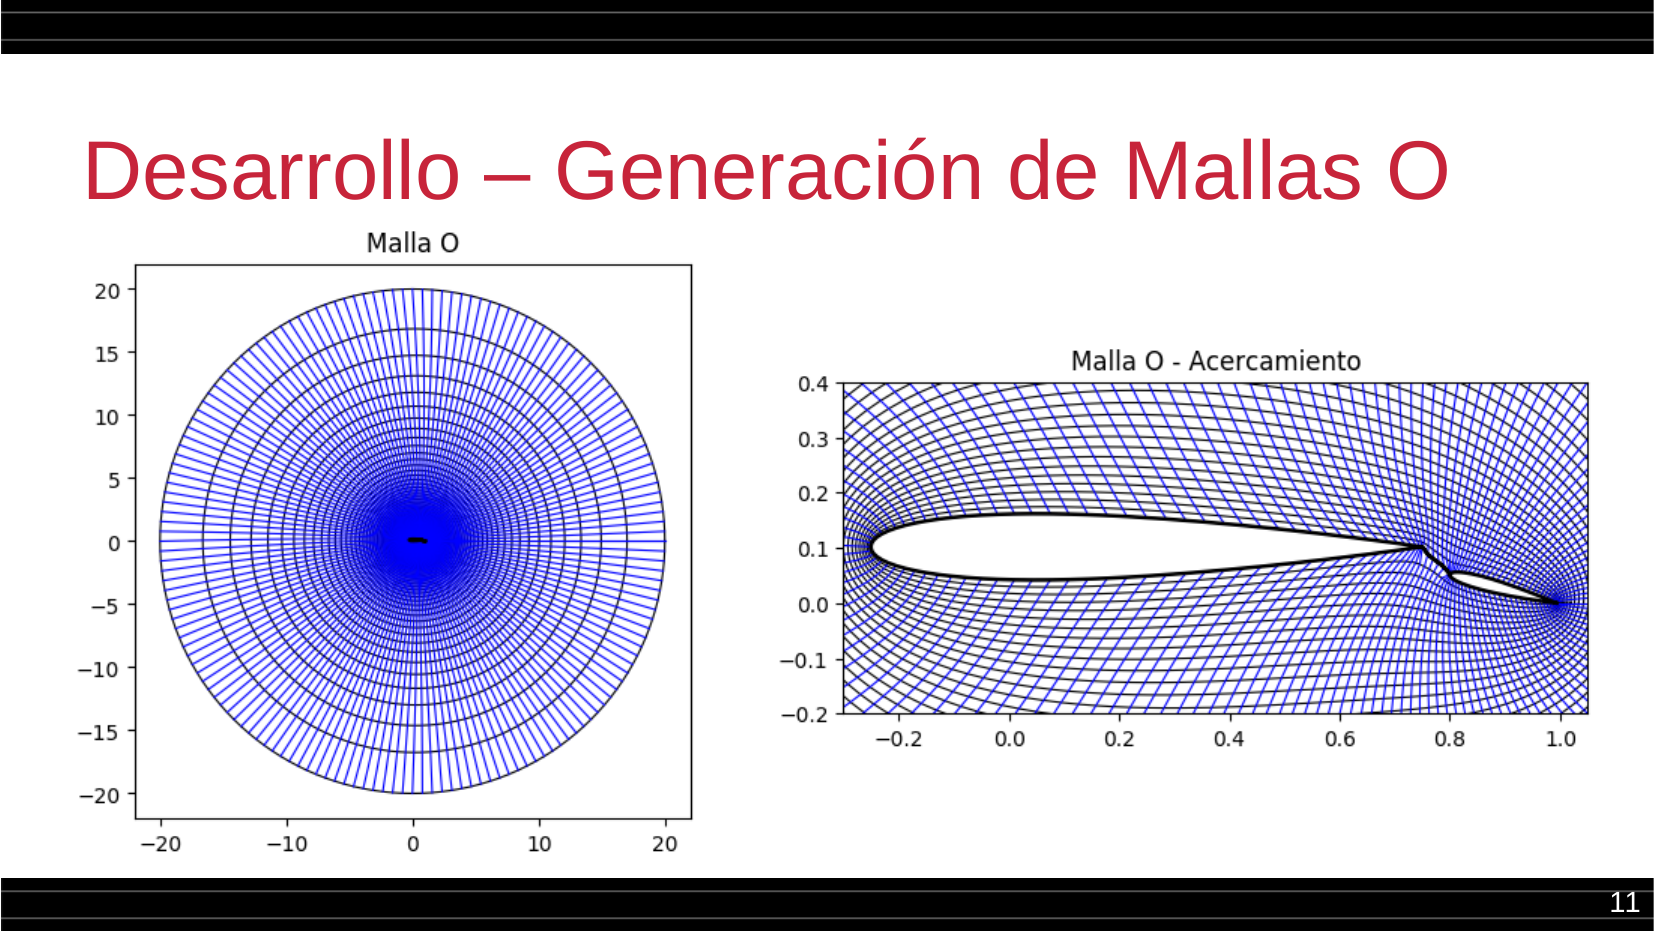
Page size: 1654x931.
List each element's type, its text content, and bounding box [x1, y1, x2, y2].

title Desarrollo – Generación de Mallas O [82, 92, 1571, 249]
picture [1, 878, 1654, 931]
picture [771, 342, 1595, 757]
picture [1, 0, 1654, 54]
picture [69, 224, 697, 862]
